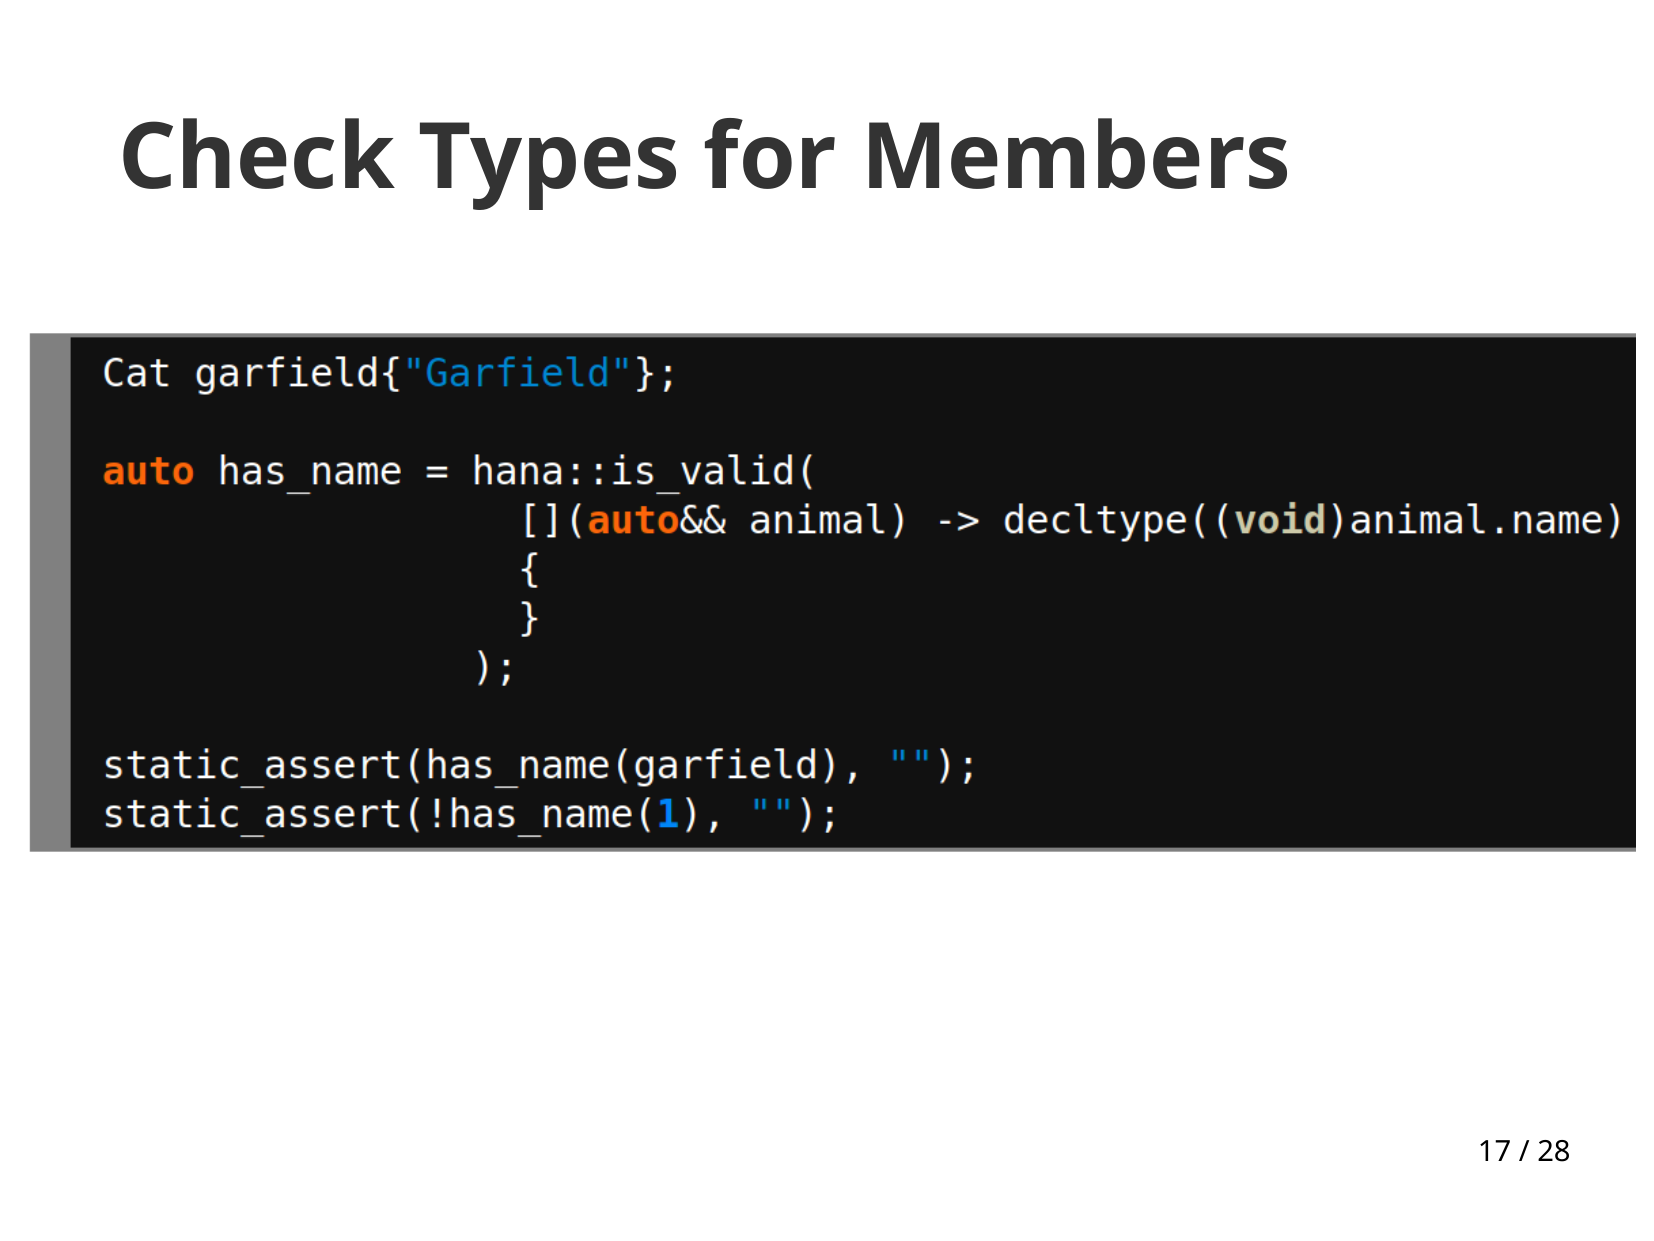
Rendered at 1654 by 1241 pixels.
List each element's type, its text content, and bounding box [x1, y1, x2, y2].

picture [26, 328, 1636, 856]
title Check Types for Members [118, 49, 1571, 257]
